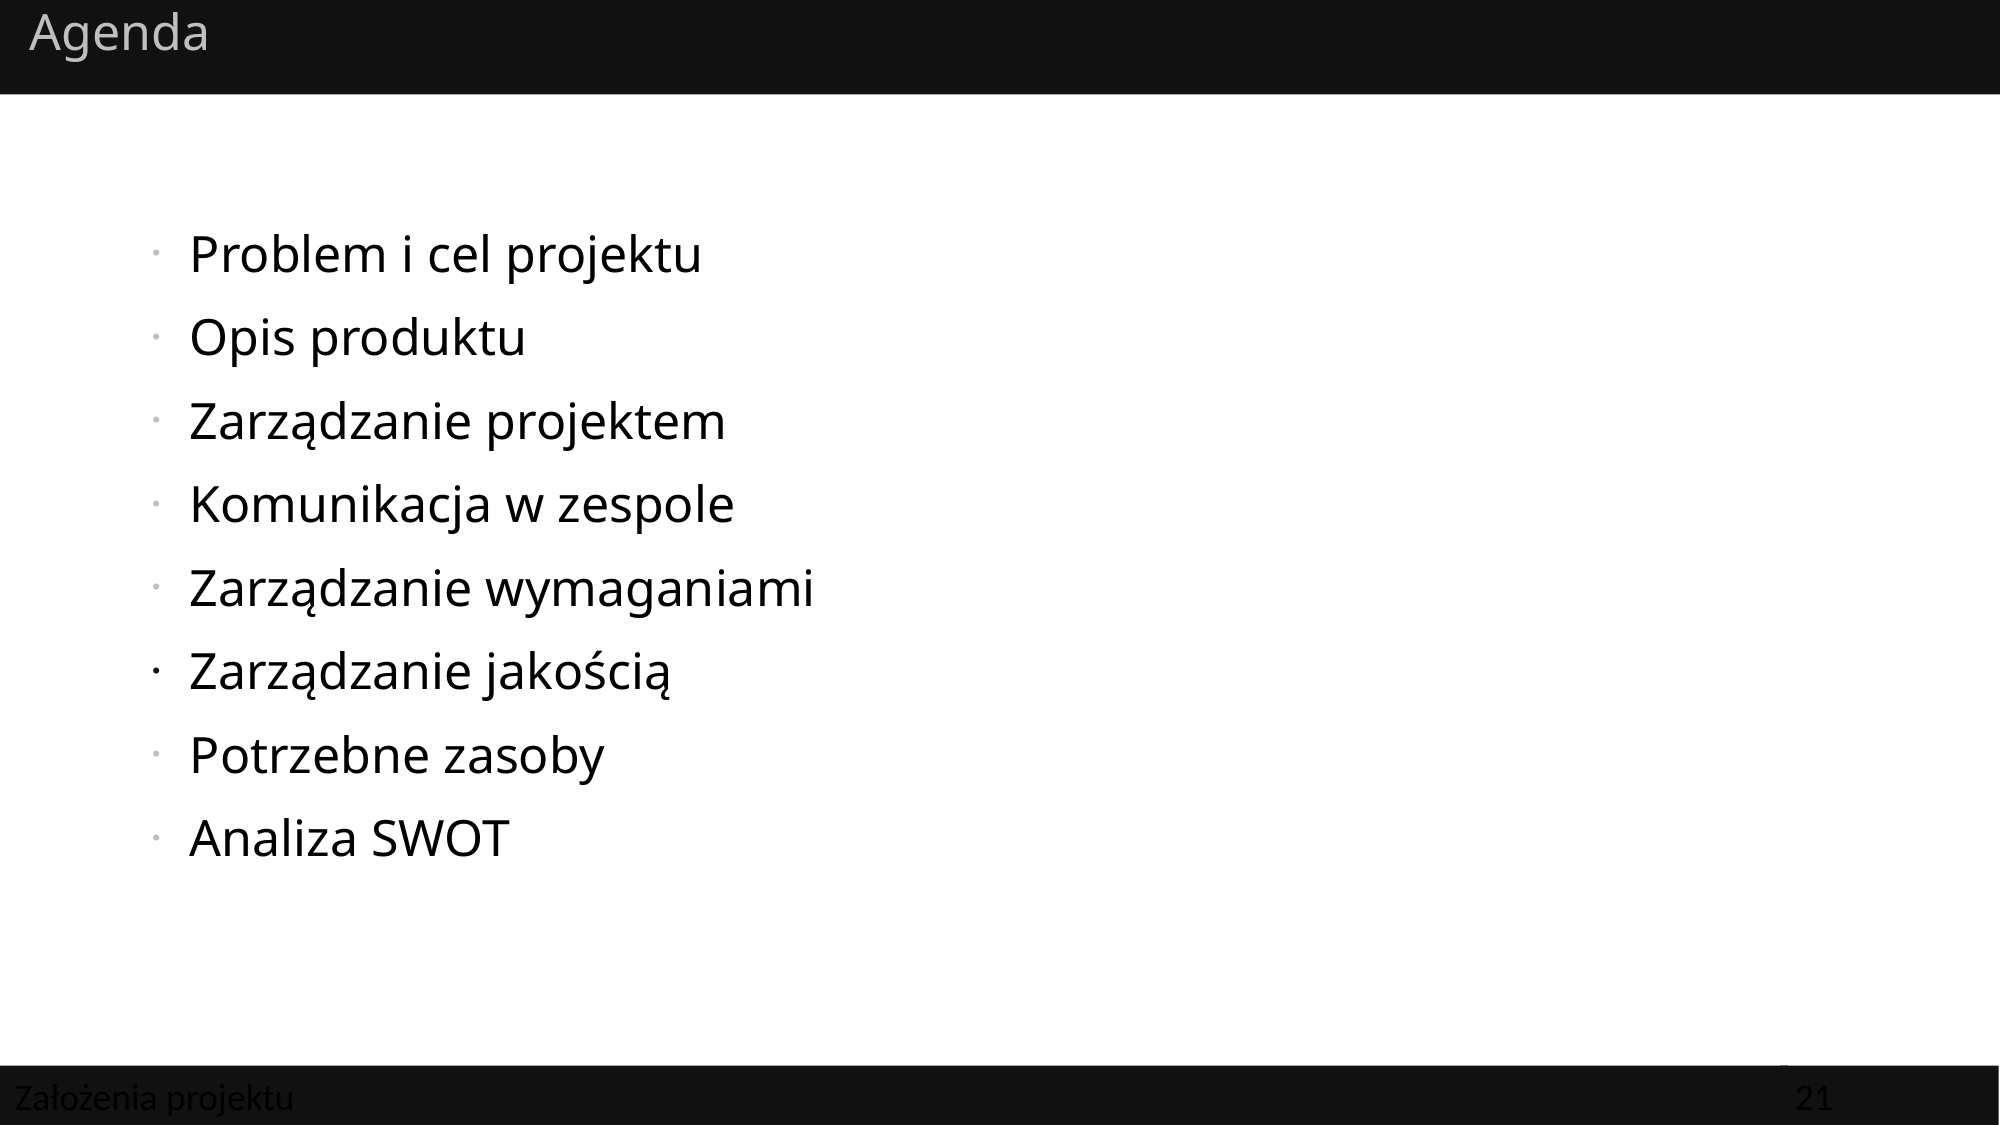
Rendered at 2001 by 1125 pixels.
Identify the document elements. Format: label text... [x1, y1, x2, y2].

list Problem i cel projektu Opis produktu Zarządzanie projektem Komunikacja w zespole Zarządzanie wymaganiami Zarządzanie jakością Potrzebne zasoby Analiza SWOT [137, 221, 1167, 925]
slide_number <number> [1780, 1065, 1999, 1125]
footer Założenia projektu [0, 1065, 1780, 1125]
title Agenda [0, 0, 2000, 95]
